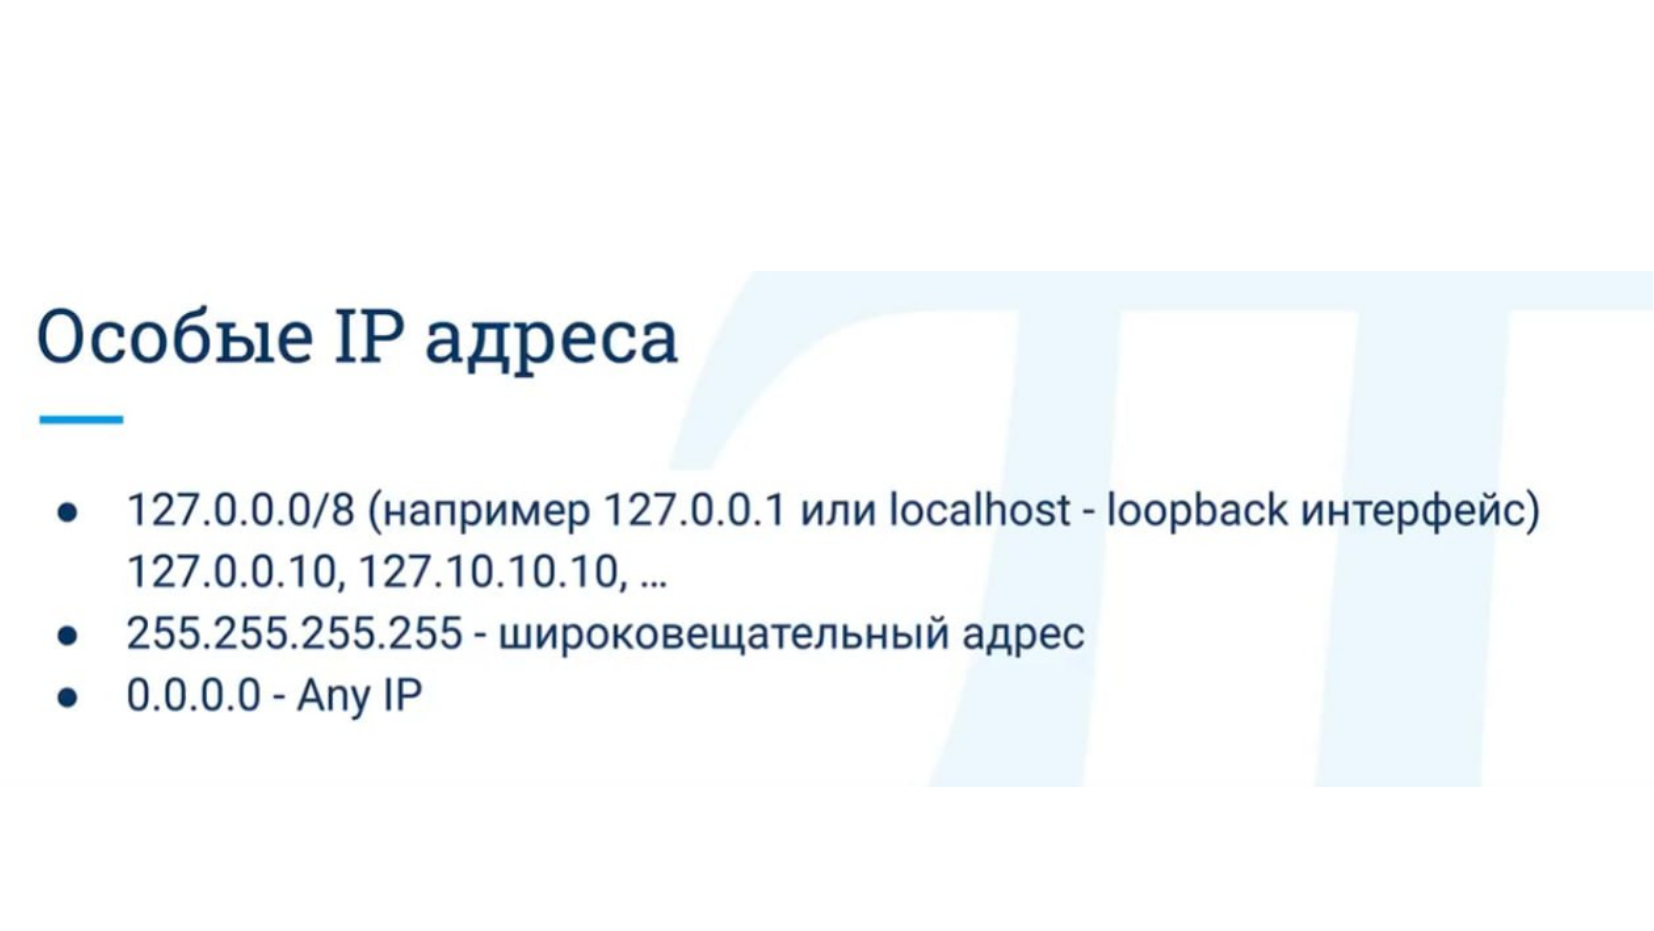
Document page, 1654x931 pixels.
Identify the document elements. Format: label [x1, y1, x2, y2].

picture [1, 271, 1654, 787]
